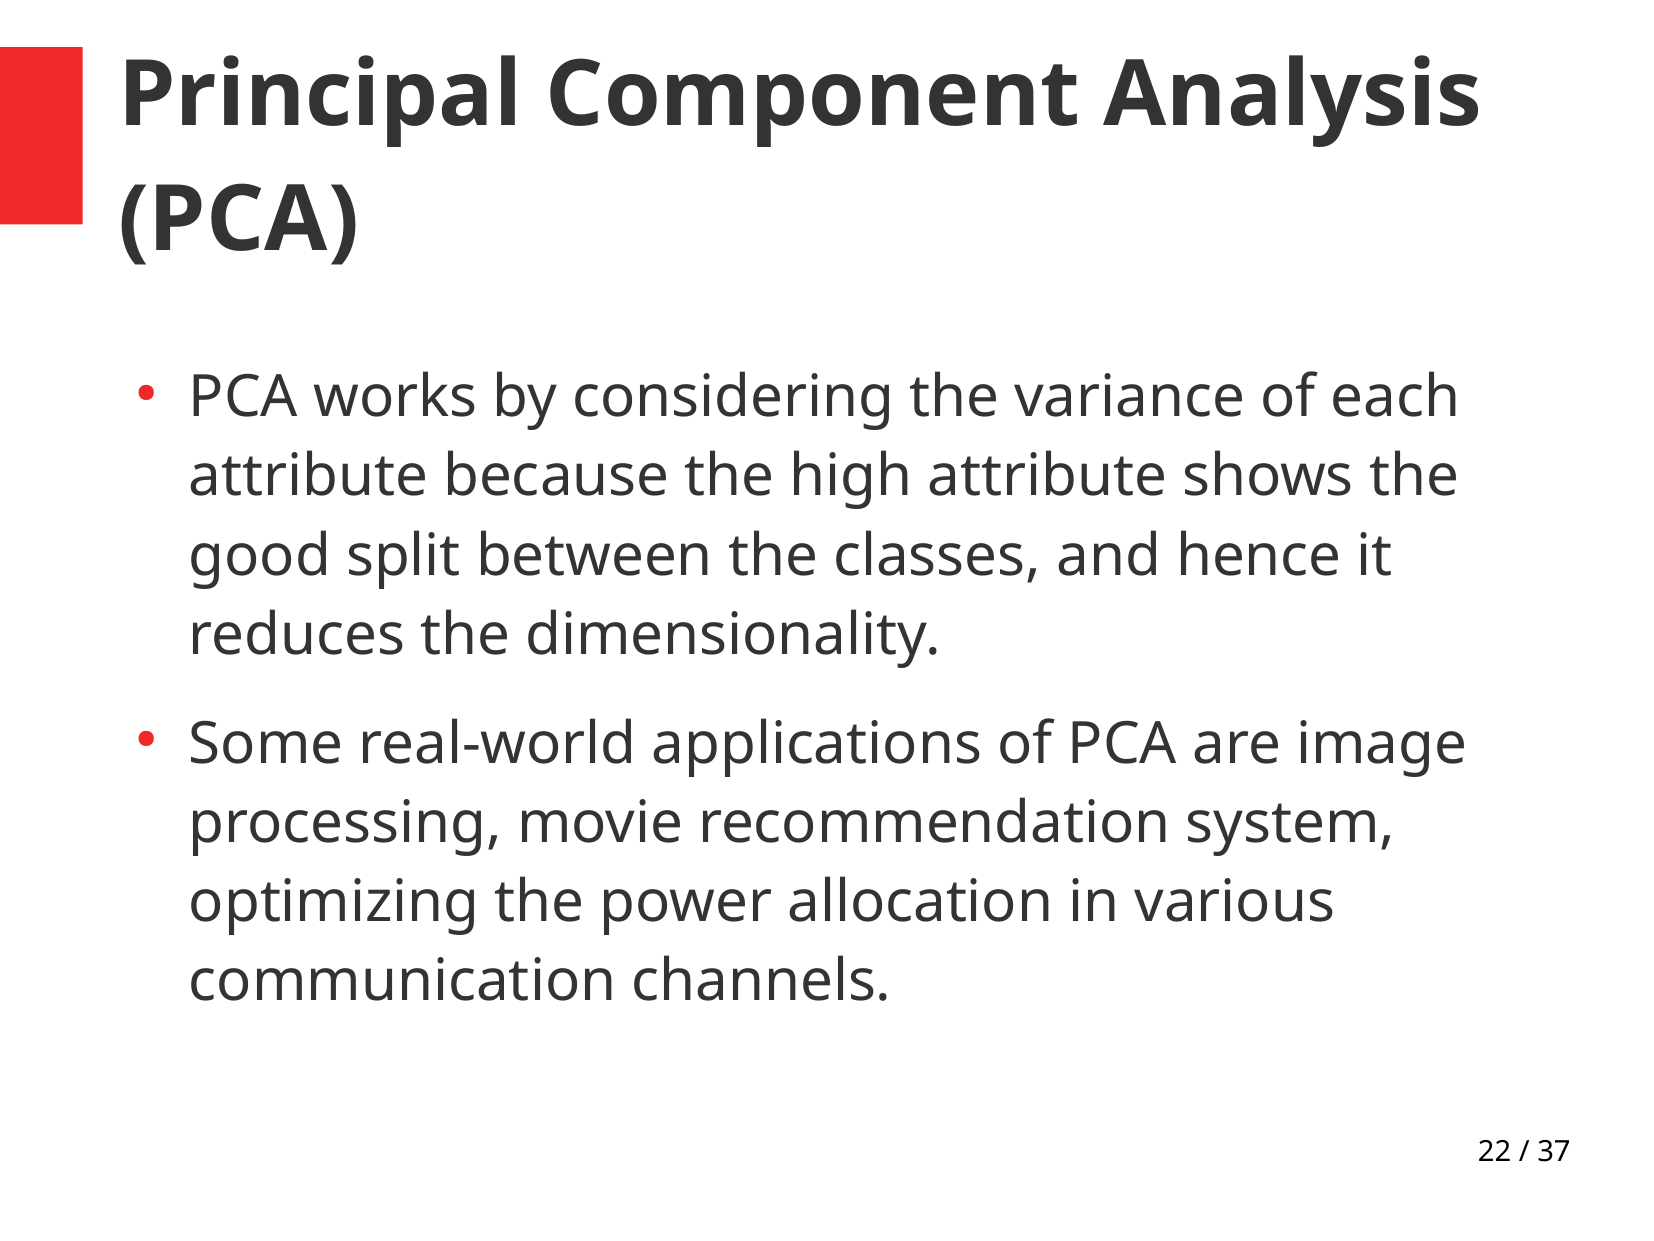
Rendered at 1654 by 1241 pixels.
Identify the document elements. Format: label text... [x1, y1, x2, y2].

list PCA works by considering the variance of each attribute because the high attribute shows the good split between the classes, and hence it reduces the dimensionality. Some real-world applications of PCA are image processing, movie recommendation system, optimizing the power allocation in various communication channels. [118, 354, 1536, 1074]
title Principal Component Analysis (PCA) [118, 28, 1571, 278]
